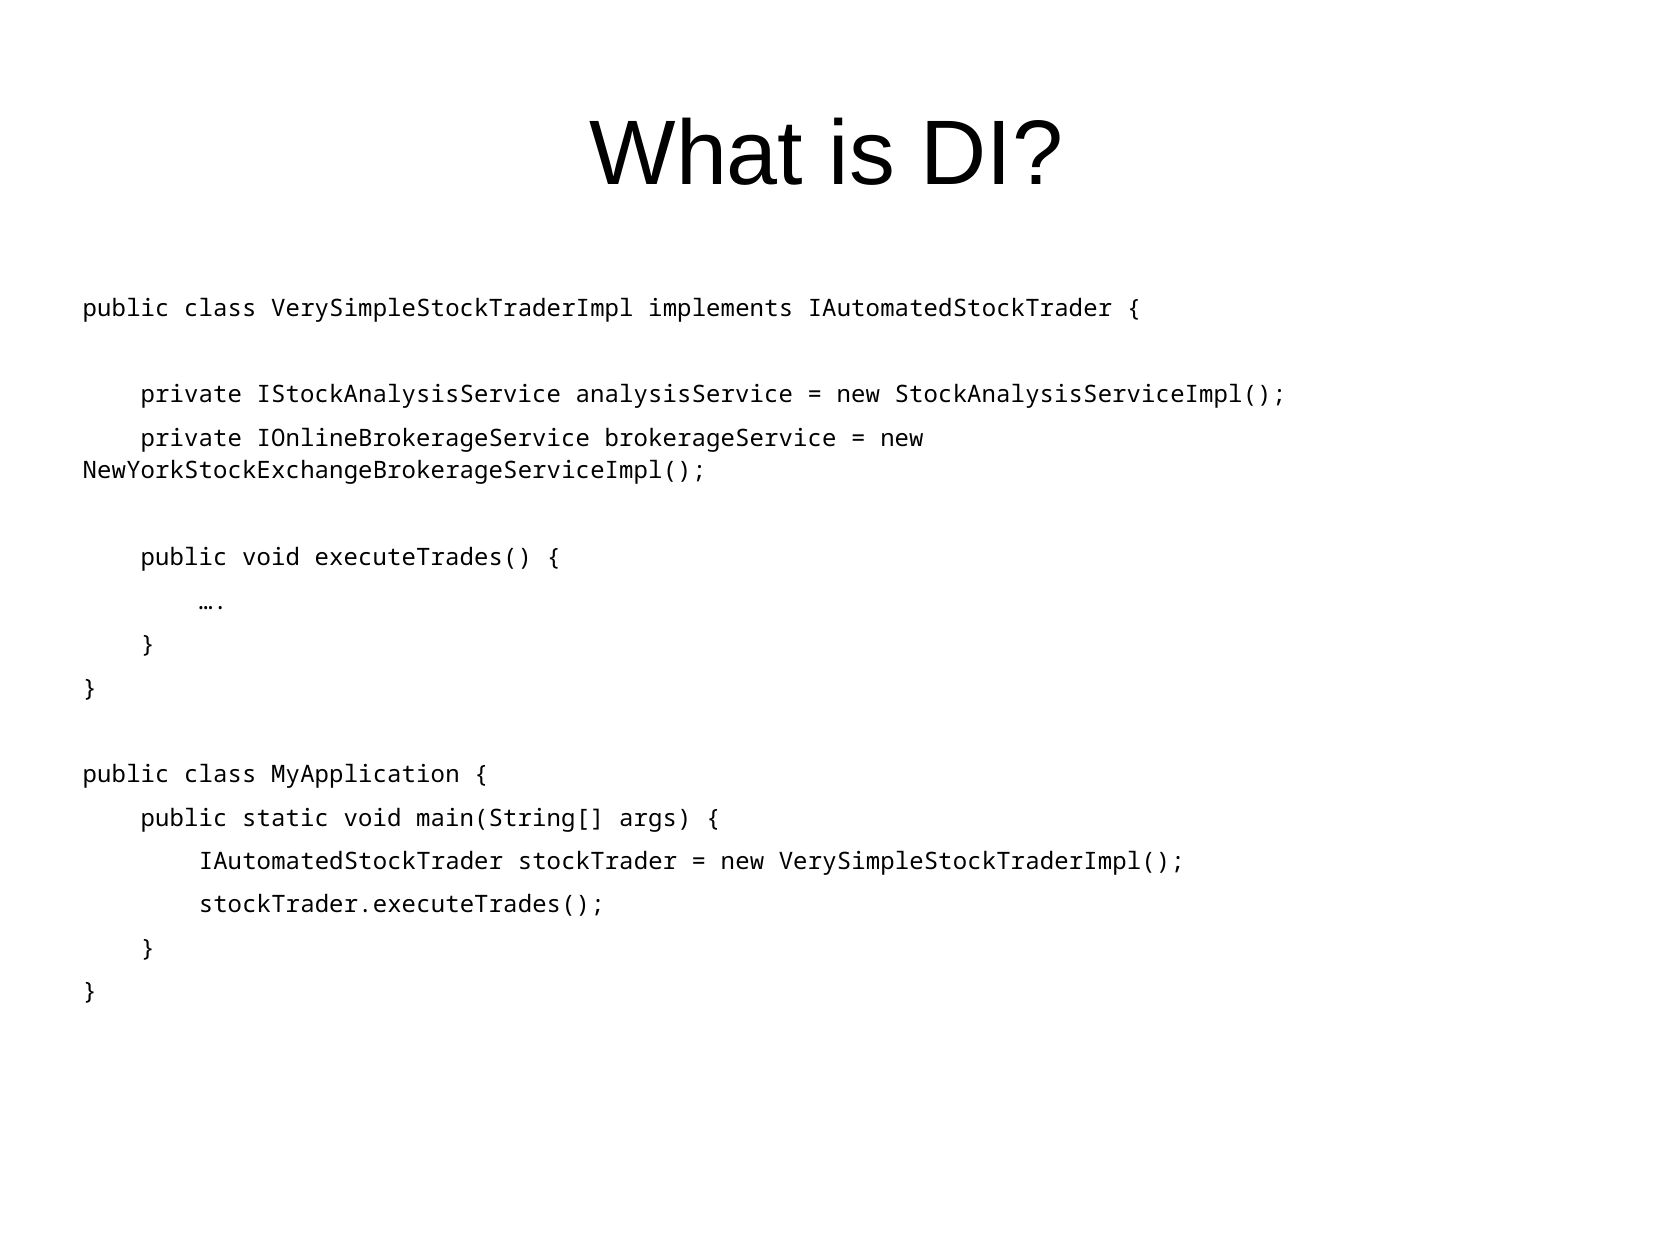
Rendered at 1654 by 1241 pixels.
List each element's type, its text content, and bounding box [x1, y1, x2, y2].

title What is DI? [82, 49, 1571, 257]
list public class VerySimpleStockTraderImpl implements IAutomatedStockTrader { private IStockAnalysisService analysisService = new StockAnalysisServiceImpl(); private IOnlineBrokerageService brokerageService = new NewYorkStockExchangeBrokerageServiceImpl(); public void executeTrades() { …. } } public class MyApplication { public static void main(String[] args) { IAutomatedStockTrader stockTrader = new VerySimpleStockTraderImpl(); stockTrader.executeTrades(); } } [82, 290, 1538, 1010]
